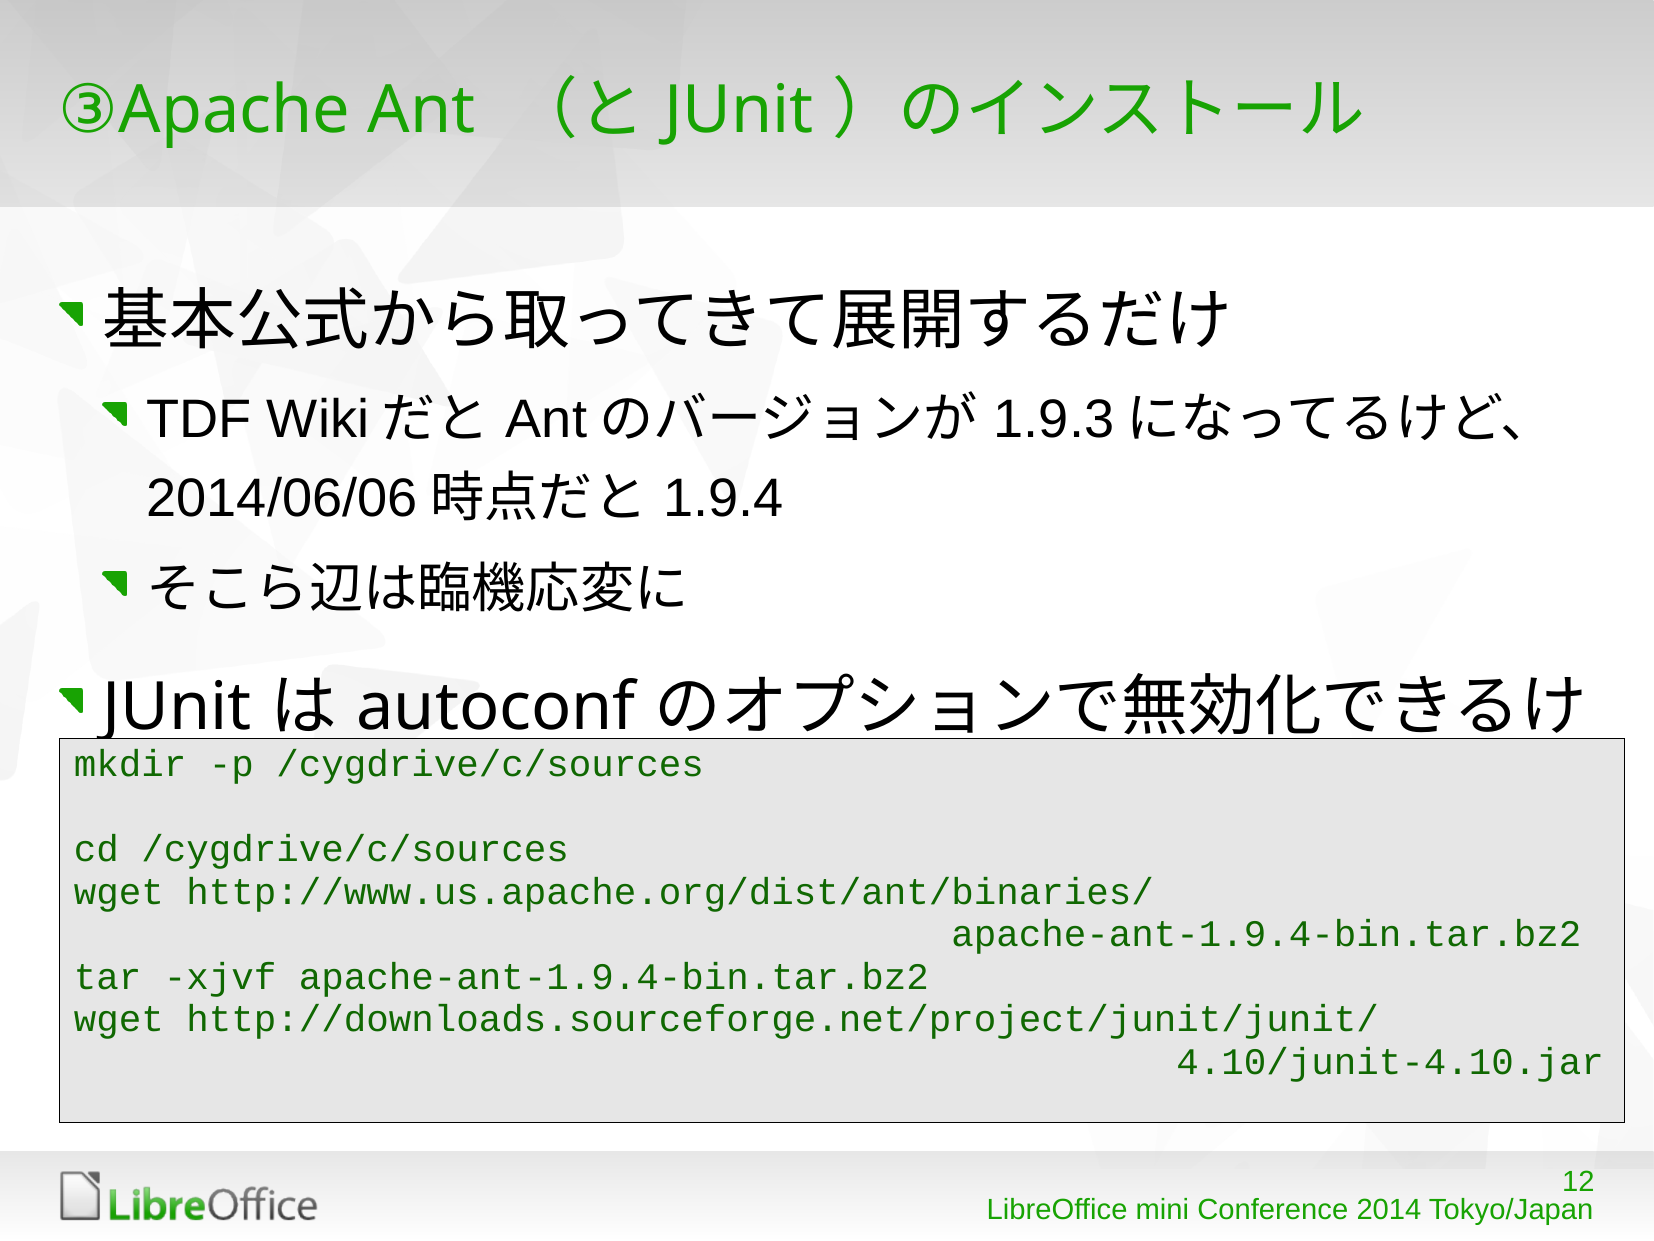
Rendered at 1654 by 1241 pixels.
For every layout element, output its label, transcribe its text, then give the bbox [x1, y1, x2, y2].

list 基本公式から取ってきて展開するだけ TDF WikiだとAntのバージョンが1.9.3になってるけど、2014/06/06時点だと1.9.4 そこら辺は臨機応変に JUnitはautoconfのオプションで無効化できるけど、まあ入れておきましょう [59, 265, 1595, 738]
title ③Apache Ant （とJUnit）のインストール [59, 29, 1595, 178]
picture [915, 548, 1654, 1169]
text_box mkdir -p /cygdrive/c/sources cd /cygdrive/c/sources wget http://www.us.apache.org/dist/ant/binaries/ apache-ant-1.9.4-bin.tar.bz2 tar -xjvf apache-ant-1.9.4-bin.tar.bz2 wget http://downloads.sourceforge.net/project/junit/junit/ 4.10/junit-4.10.jar [59, 738, 1625, 1123]
picture [0, 0, 783, 931]
picture [41, 1152, 337, 1240]
